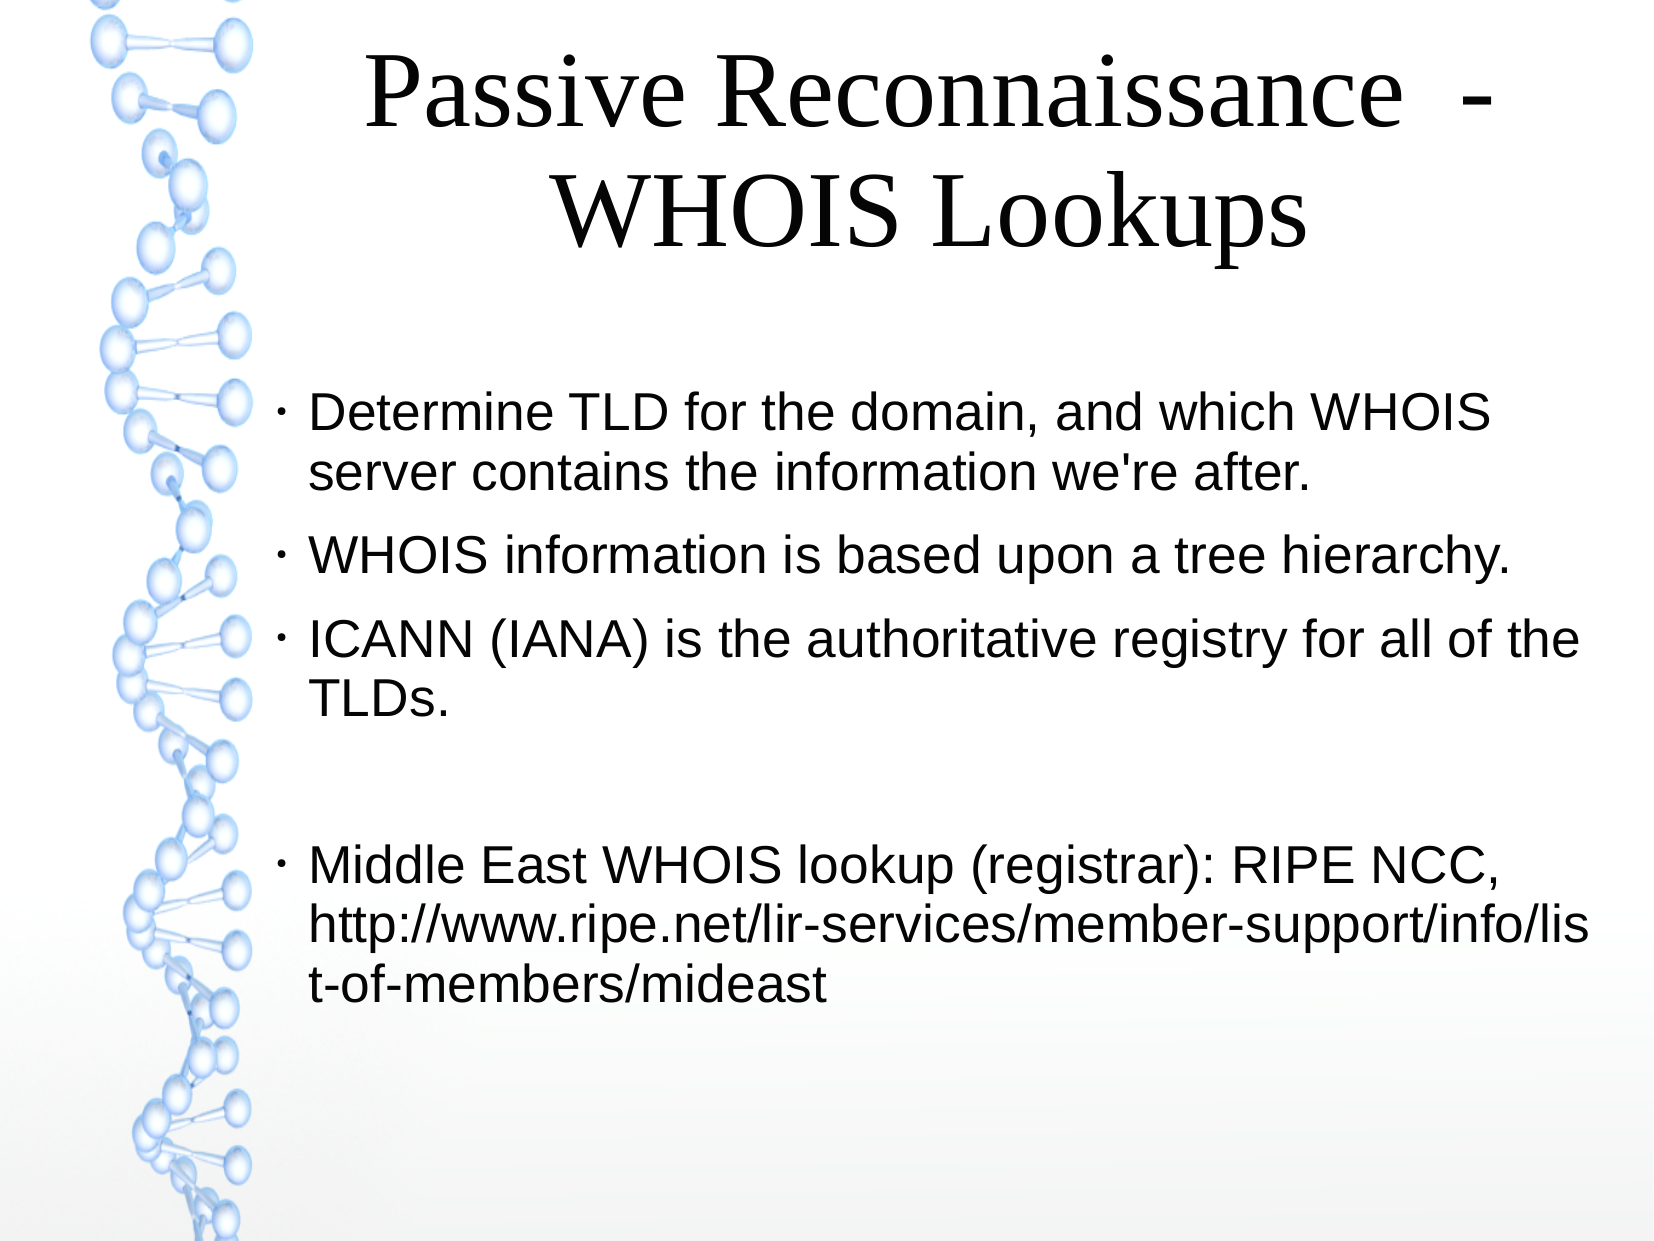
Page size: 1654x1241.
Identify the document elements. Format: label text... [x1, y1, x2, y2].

list Determine TLD for the domain, and which WHOIS server contains the information we're after. WHOIS information is based upon a tree hierarchy. ICANN (IANA) is the authoritative registry for all of the TLDs. Middle East WHOIS lookup (registrar): RIPE NCC, http://www.ripe.net/lir-services/member-support/info/list-of-members/mideast [265, 299, 1595, 1019]
title Passive Reconnaissance - WHOIS Lookups [265, 29, 1595, 270]
picture [0, 0, 1654, 1241]
